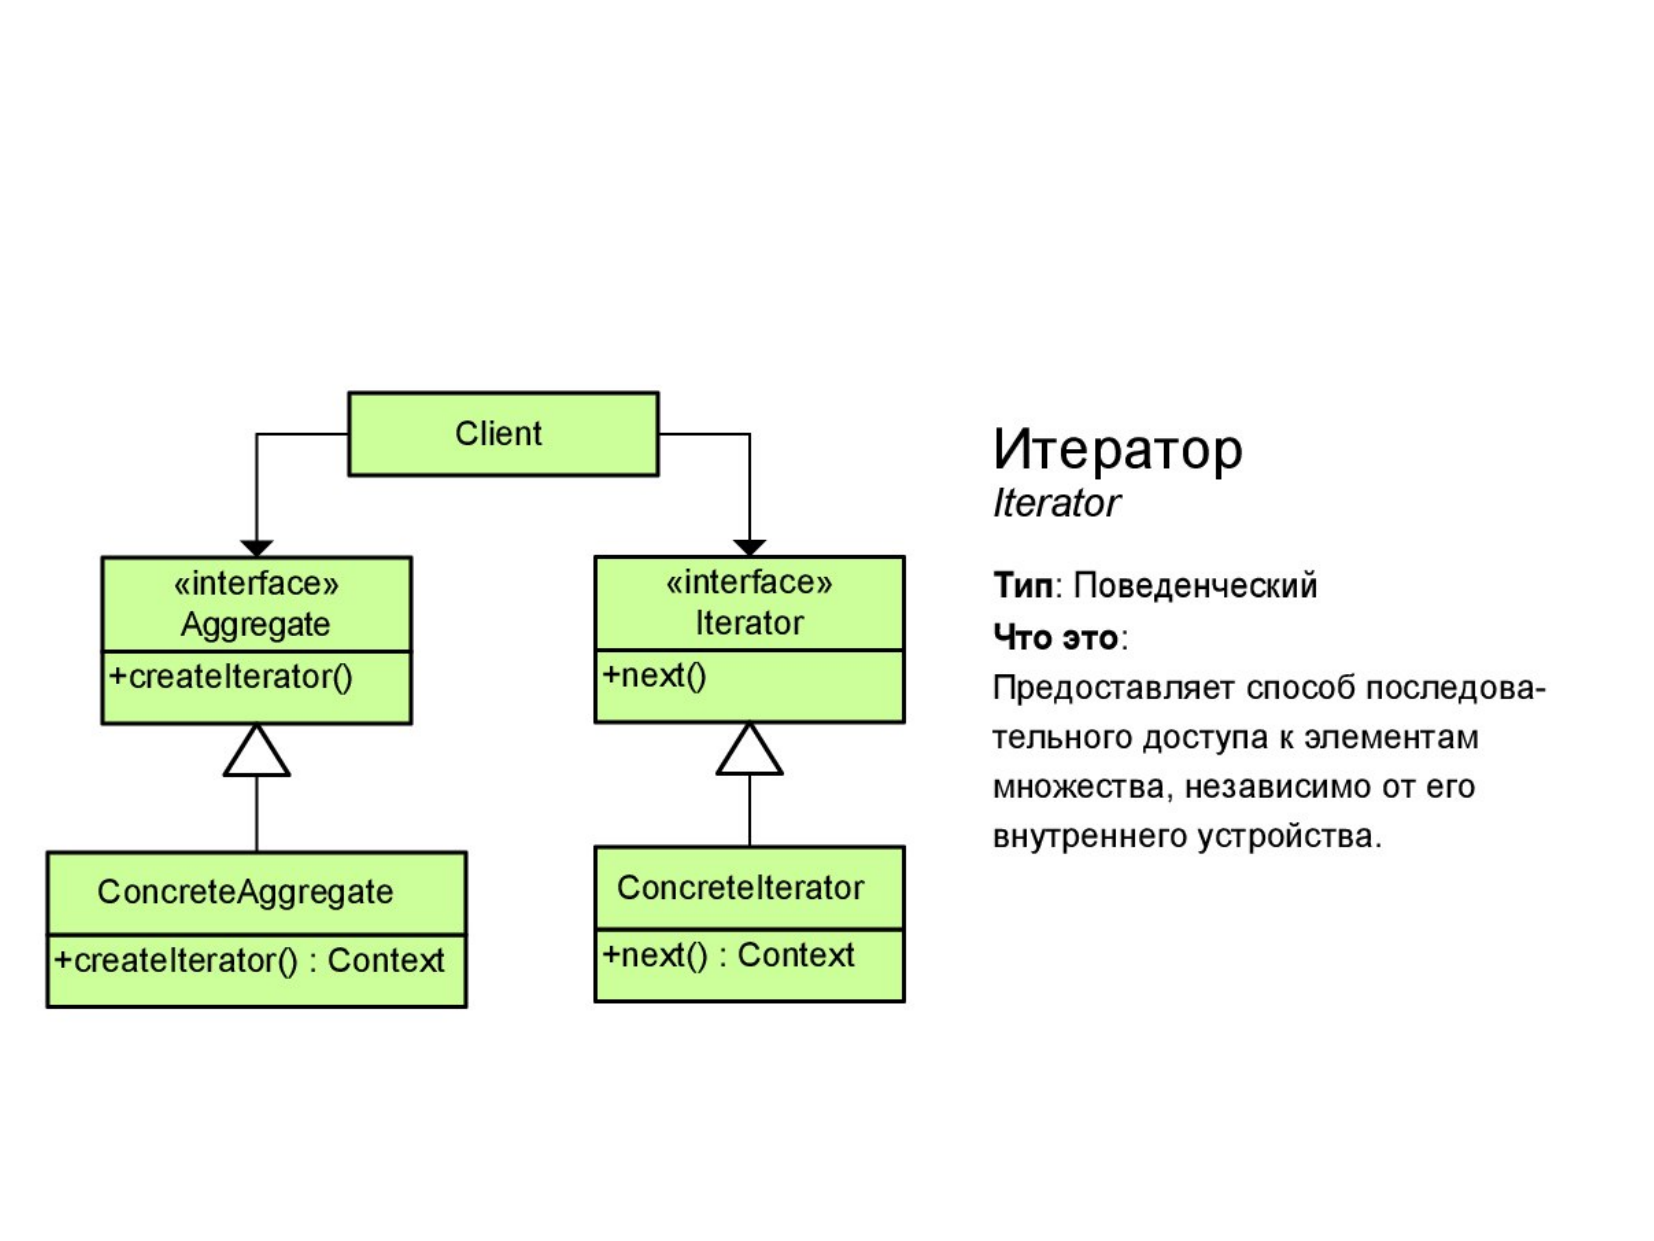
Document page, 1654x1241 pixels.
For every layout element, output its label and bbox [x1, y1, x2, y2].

picture [4, 363, 1654, 1064]
